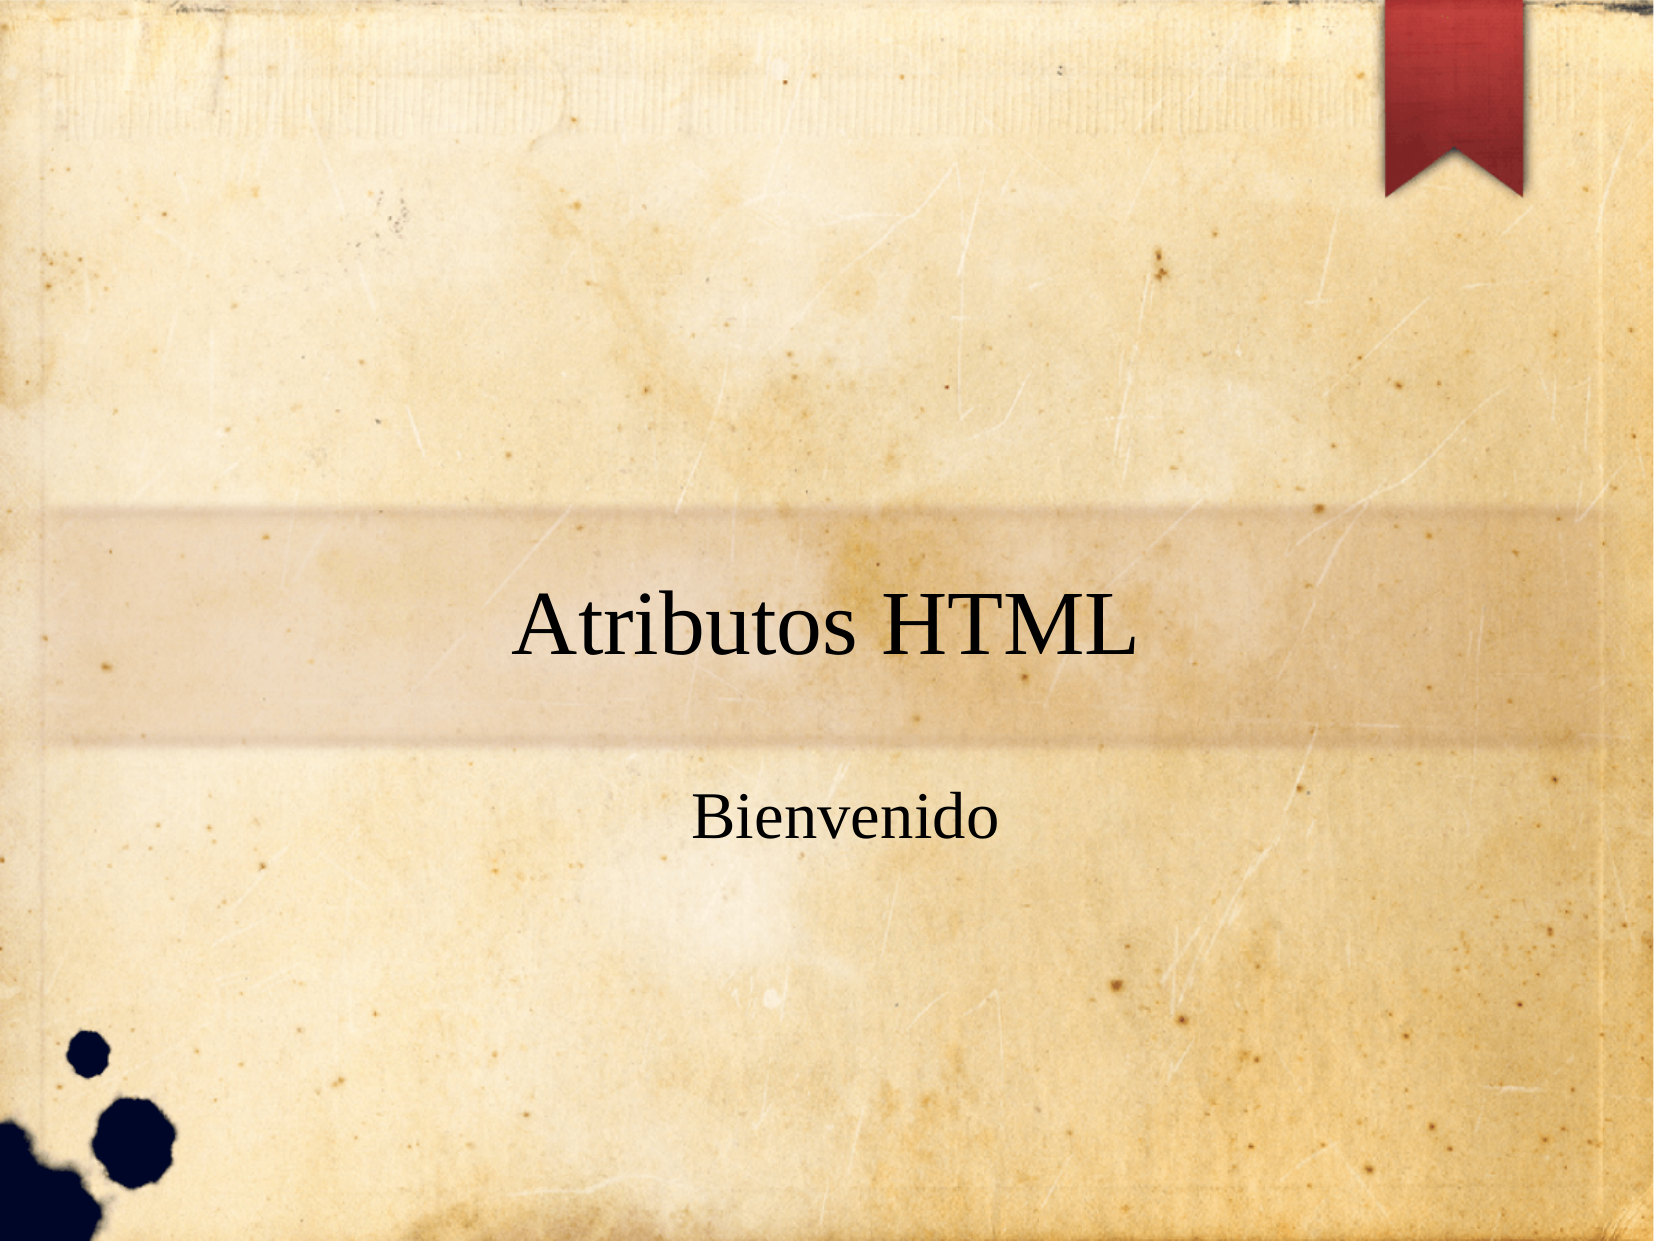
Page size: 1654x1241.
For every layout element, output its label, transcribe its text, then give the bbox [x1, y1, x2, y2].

list Bienvenido [82, 779, 1538, 1205]
picture [0, 0, 1654, 1241]
title Atributos HTML [82, 519, 1571, 727]
